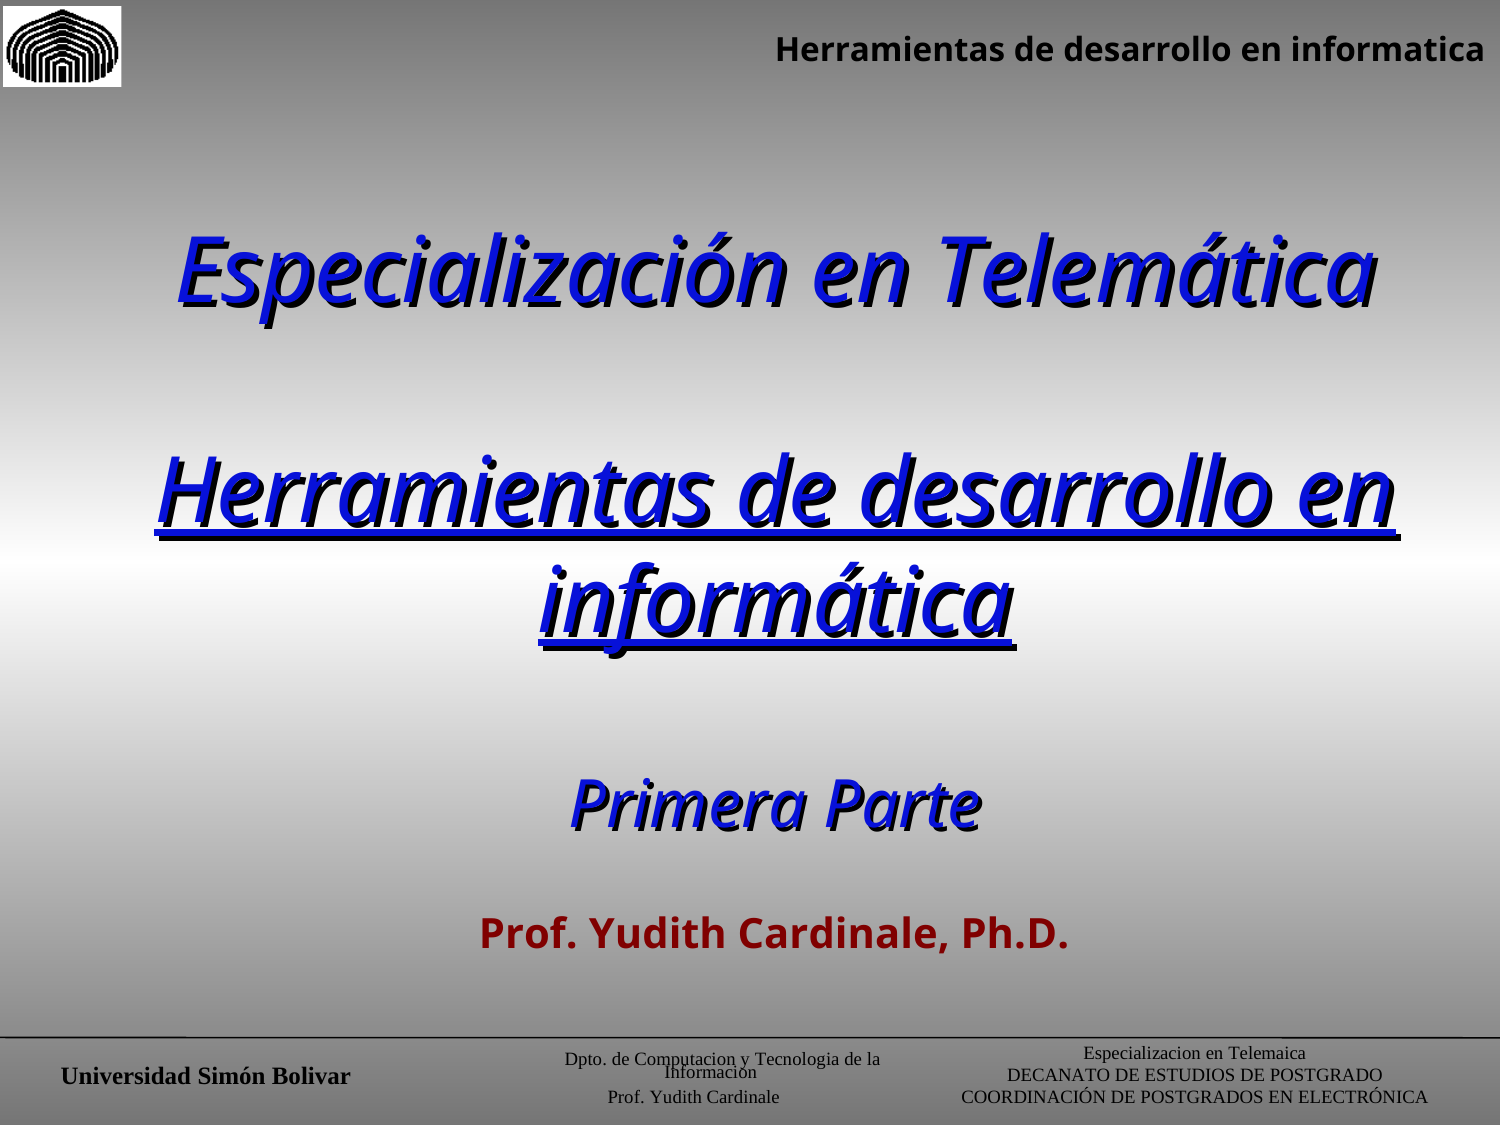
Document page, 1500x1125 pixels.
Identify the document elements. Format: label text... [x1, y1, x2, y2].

title Especialización en Telemática Herramientas de desarrollo en informática Primera Parte [137, 208, 1413, 843]
text_box Prof. Yudith Cardinale, Ph.D. [464, 899, 1085, 966]
